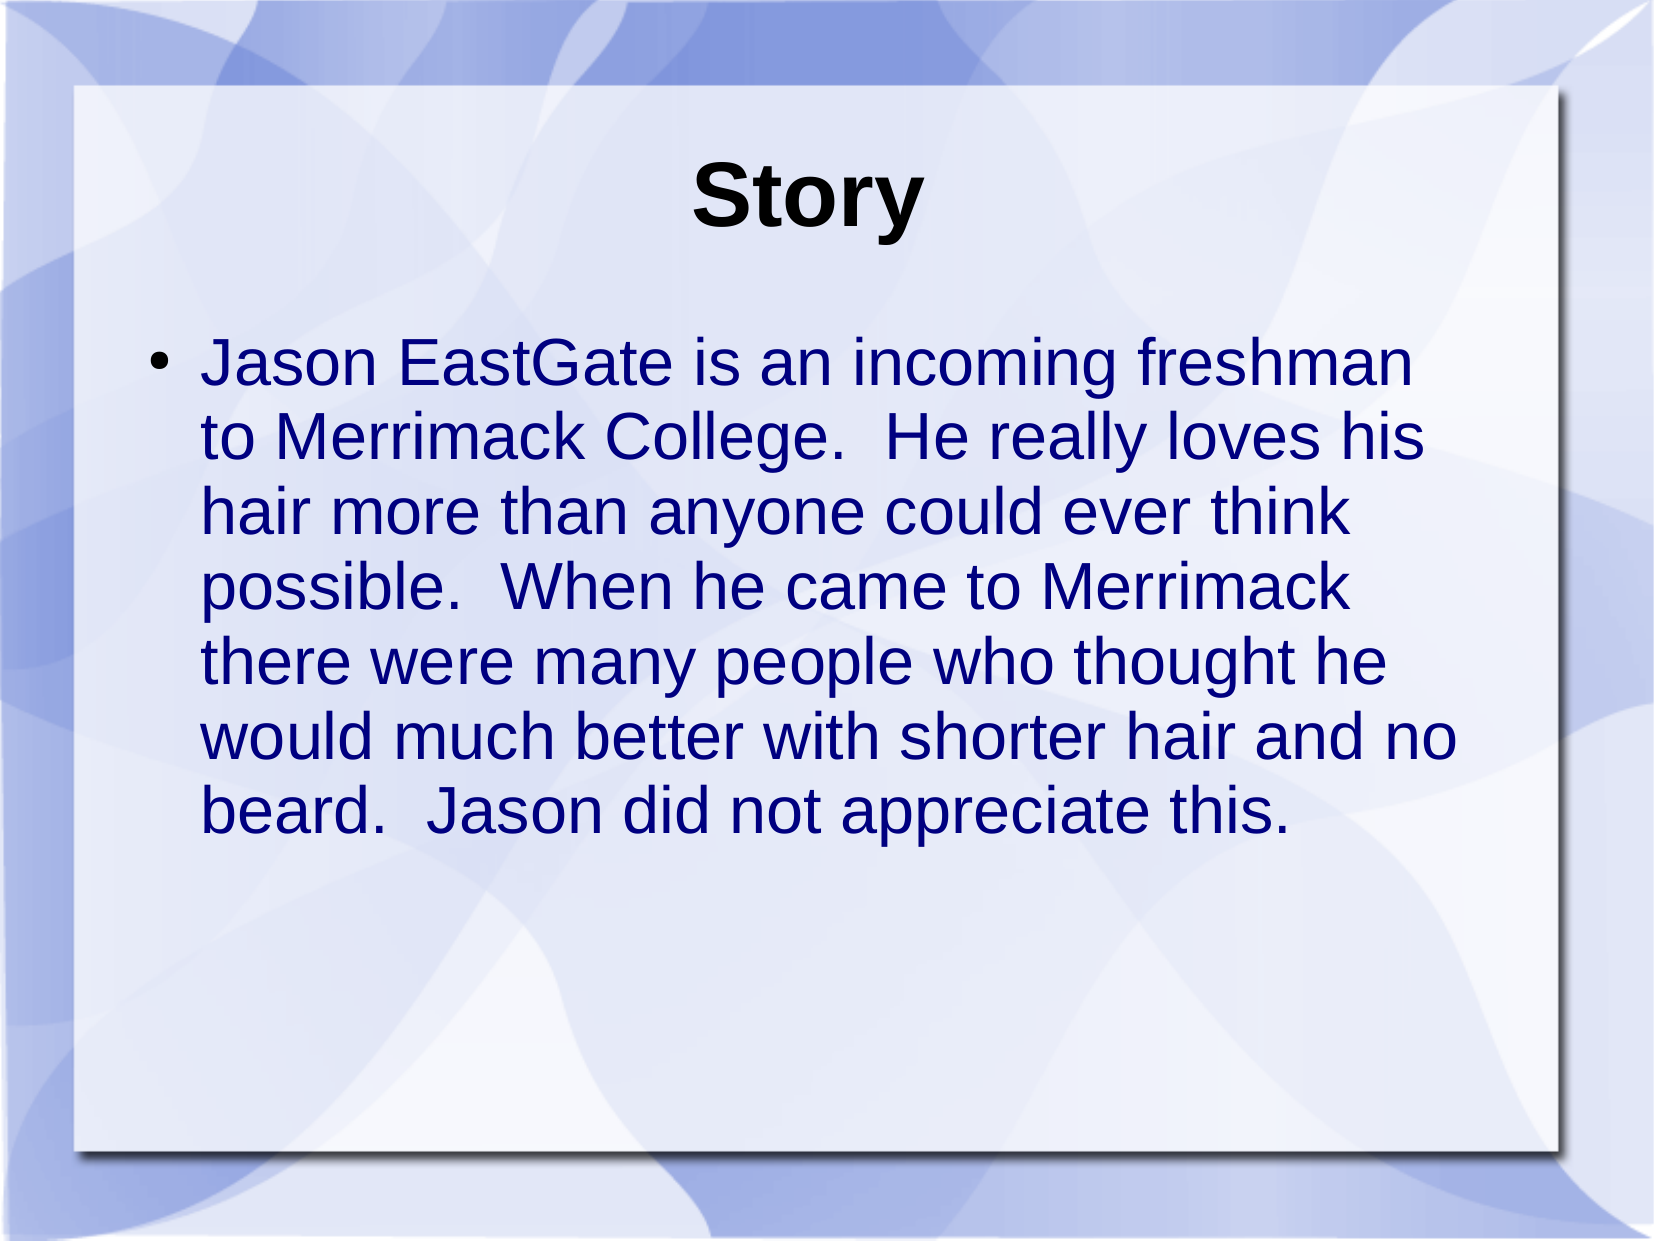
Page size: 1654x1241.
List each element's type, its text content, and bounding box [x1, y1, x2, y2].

picture [0, 0, 1654, 1241]
title Story [82, 90, 1536, 298]
list Jason EastGate is an incoming freshman to Merrimack College. He really loves his hair more than anyone could ever think possible. When he came to Merrimack there were many people who thought he would much better with shorter hair and no beard. Jason did not appreciate this. [129, 324, 1489, 975]
